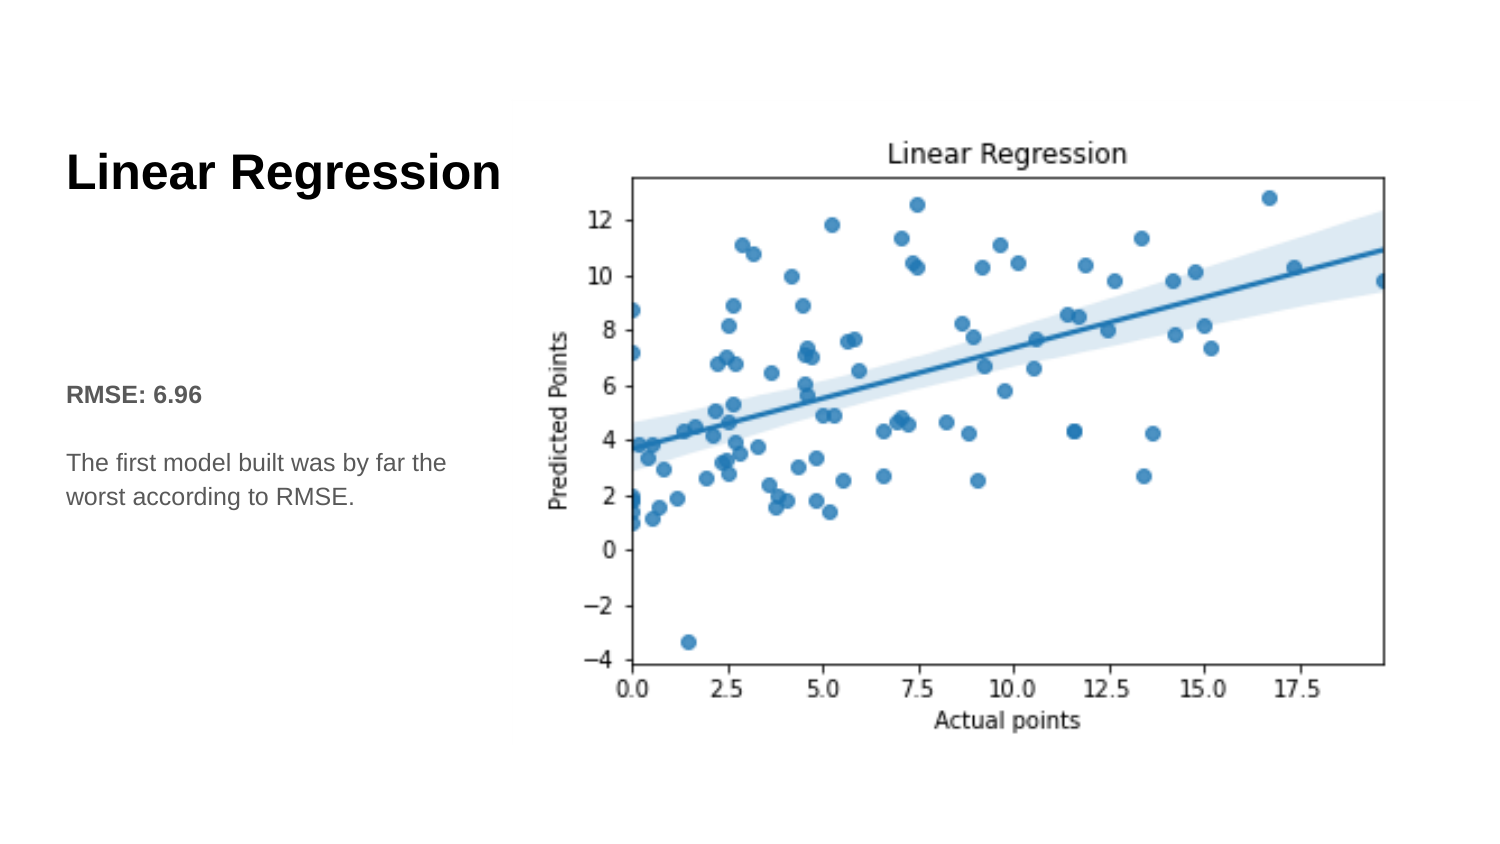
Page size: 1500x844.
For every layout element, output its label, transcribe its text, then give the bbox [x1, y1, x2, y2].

list RMSE: 6.96 The first model built was by far the worst according to RMSE. [51, 227, 512, 750]
picture [511, 99, 1480, 745]
title Linear Regression [51, 91, 550, 216]
